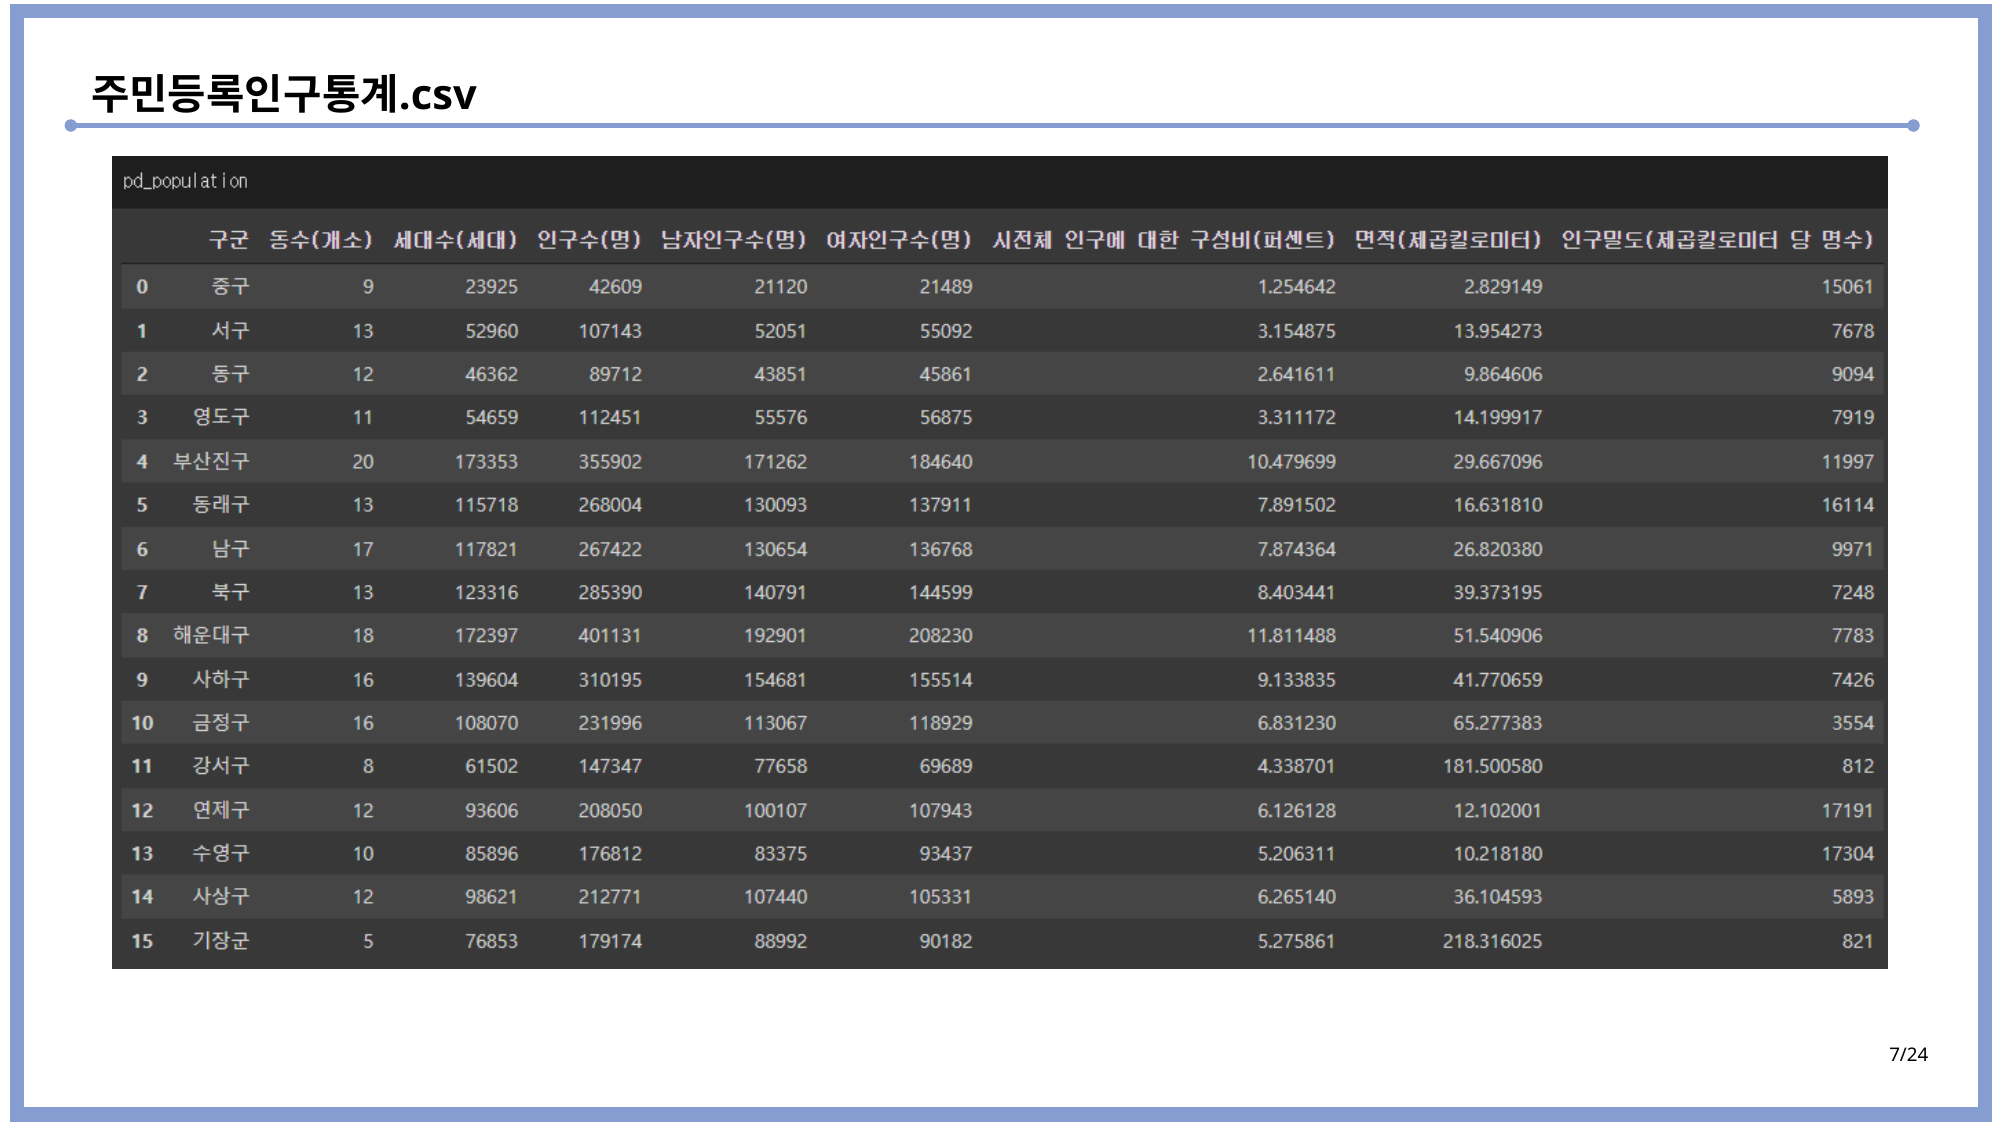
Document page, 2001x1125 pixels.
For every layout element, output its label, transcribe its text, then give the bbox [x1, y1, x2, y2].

picture [112, 156, 1888, 969]
text_box 주민등록인구통계.csv [76, 60, 543, 126]
